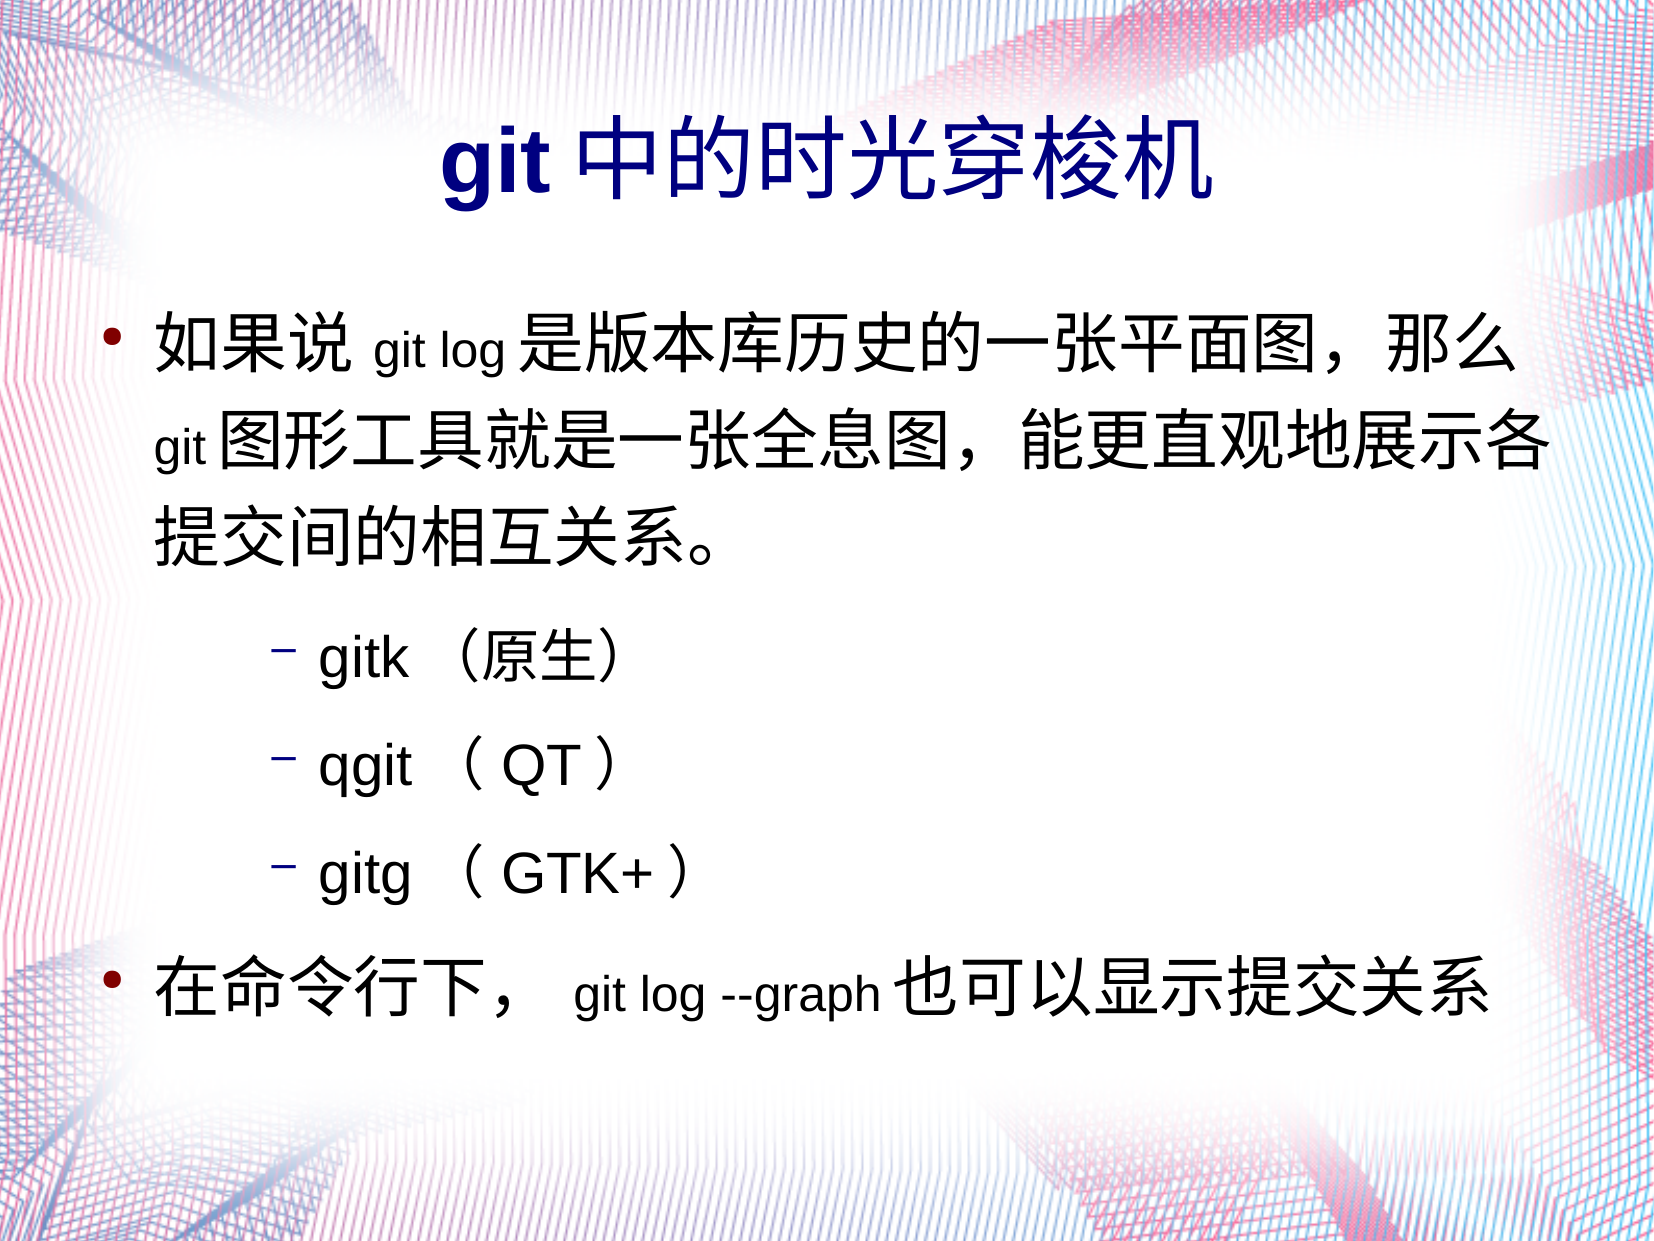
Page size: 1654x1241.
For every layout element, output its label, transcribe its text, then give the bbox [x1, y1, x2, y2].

picture [0, 0, 1654, 1241]
list 如果说git log是版本库历史的一张平面图，那么git图形工具就是一张全息图，能更直观地展示各提交间的相互关系。 gitk（原生） qgit（QT） gitg（GTK+） 在命令行下，git log --graph也可以显示提交关系 [82, 290, 1571, 1010]
title git中的时光穿梭机 [82, 49, 1571, 257]
